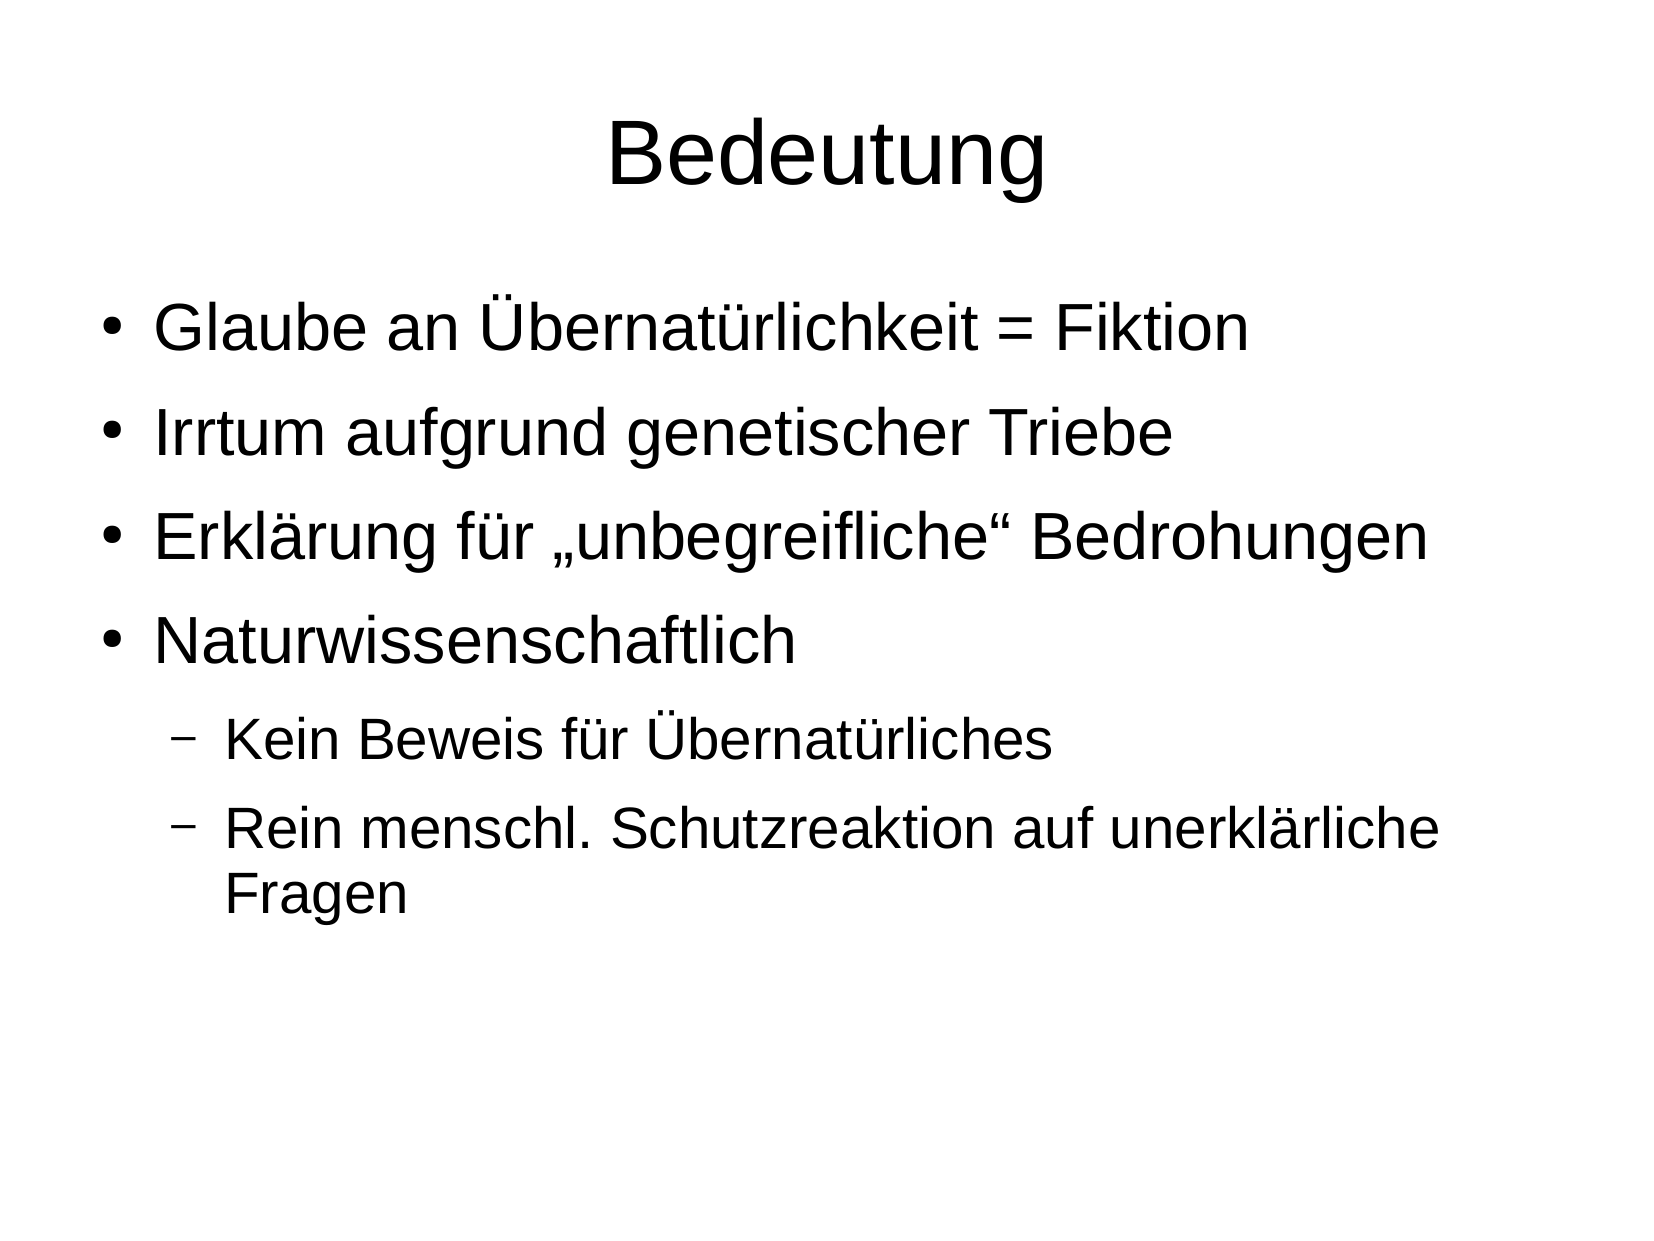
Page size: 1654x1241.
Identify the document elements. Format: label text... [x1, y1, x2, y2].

title Bedeutung [82, 49, 1571, 257]
list Glaube an Übernatürlichkeit = Fiktion Irrtum aufgrund genetischer Triebe Erklärung für „unbegreifliche“ Bedrohungen Naturwissenschaftlich Kein Beweis für Übernatürliches Rein menschl. Schutzreaktion auf unerklärliche Fragen [82, 290, 1571, 1010]
